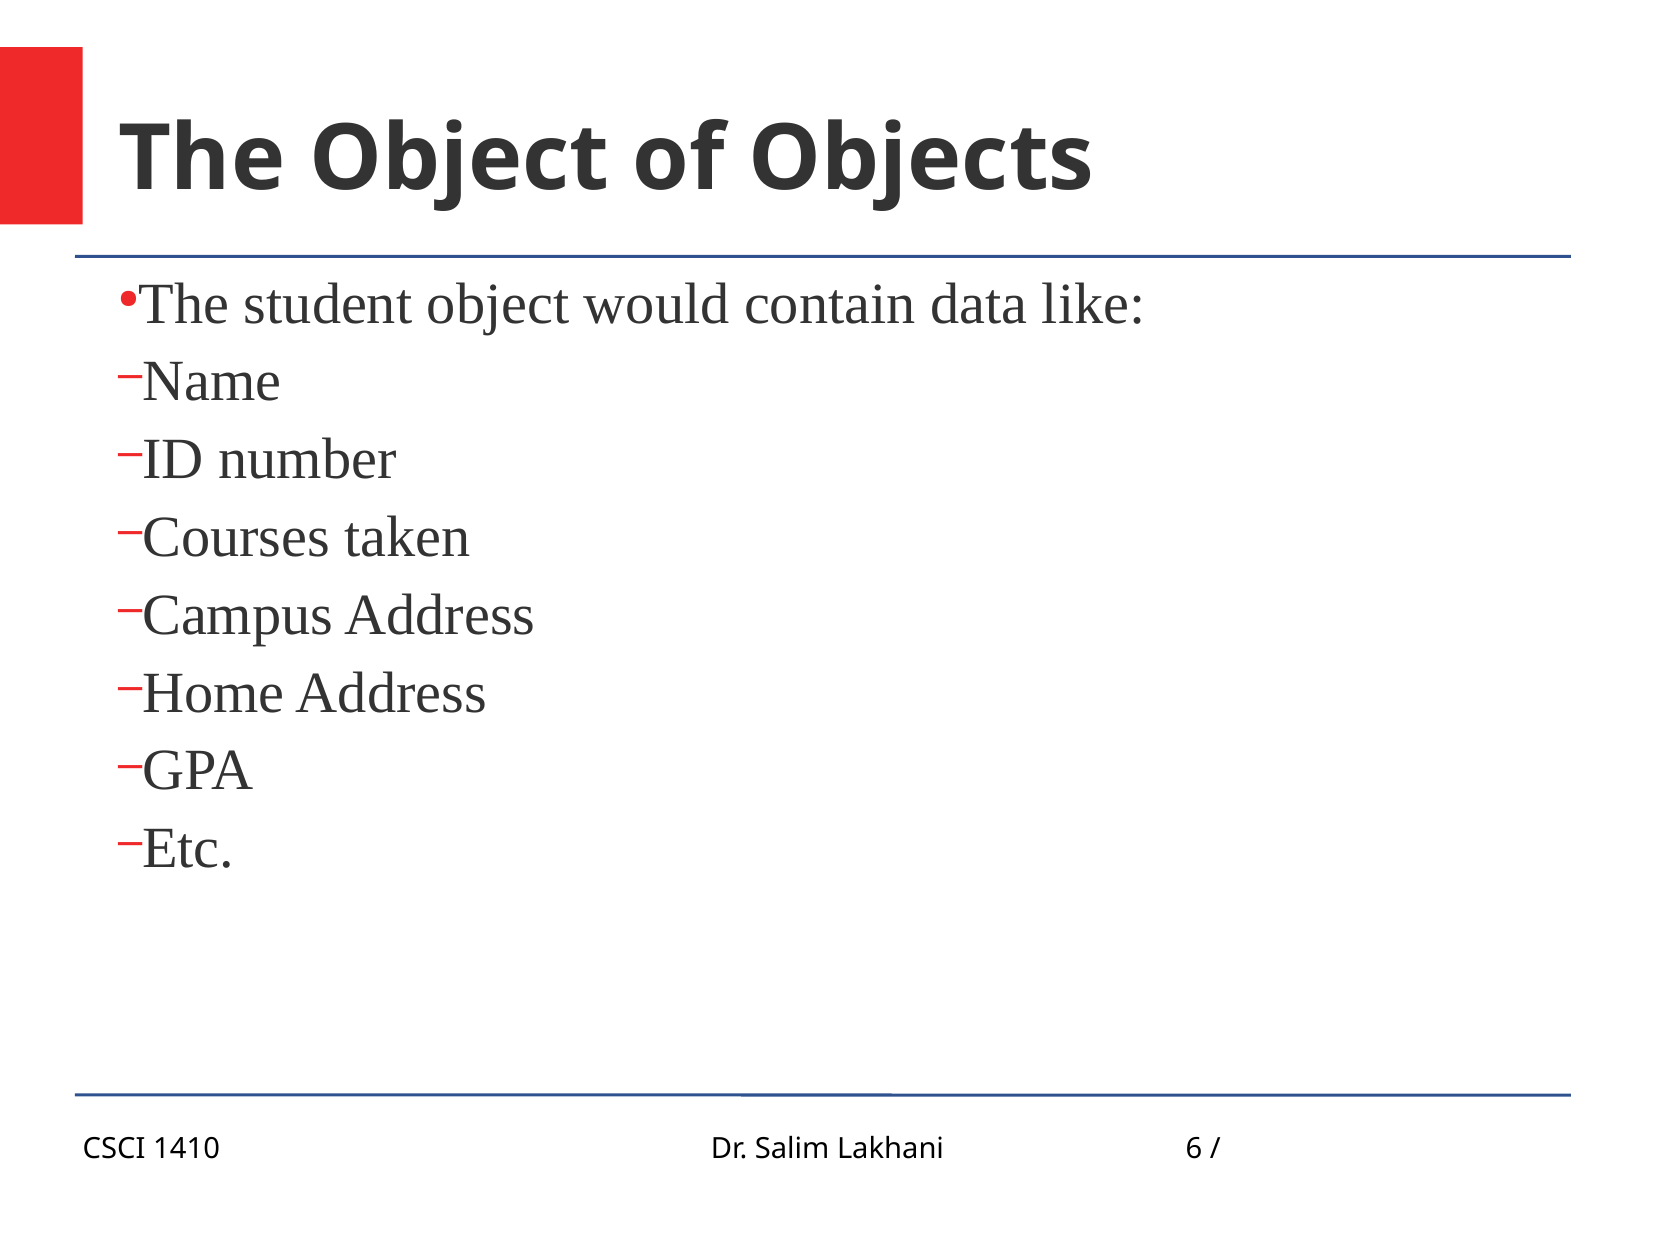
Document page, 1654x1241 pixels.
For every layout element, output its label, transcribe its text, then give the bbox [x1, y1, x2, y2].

text_box CSCI 1410 [82, 1129, 468, 1216]
list The student object would contain data like: Name ID number Courses taken Campus Address Home Address GPA Etc. [118, 265, 1536, 1081]
text_box Dr. Salim Lakhani [565, 1129, 1090, 1216]
title The Object of Objects [118, 49, 1571, 257]
text_box / [1185, 1129, 1571, 1216]
